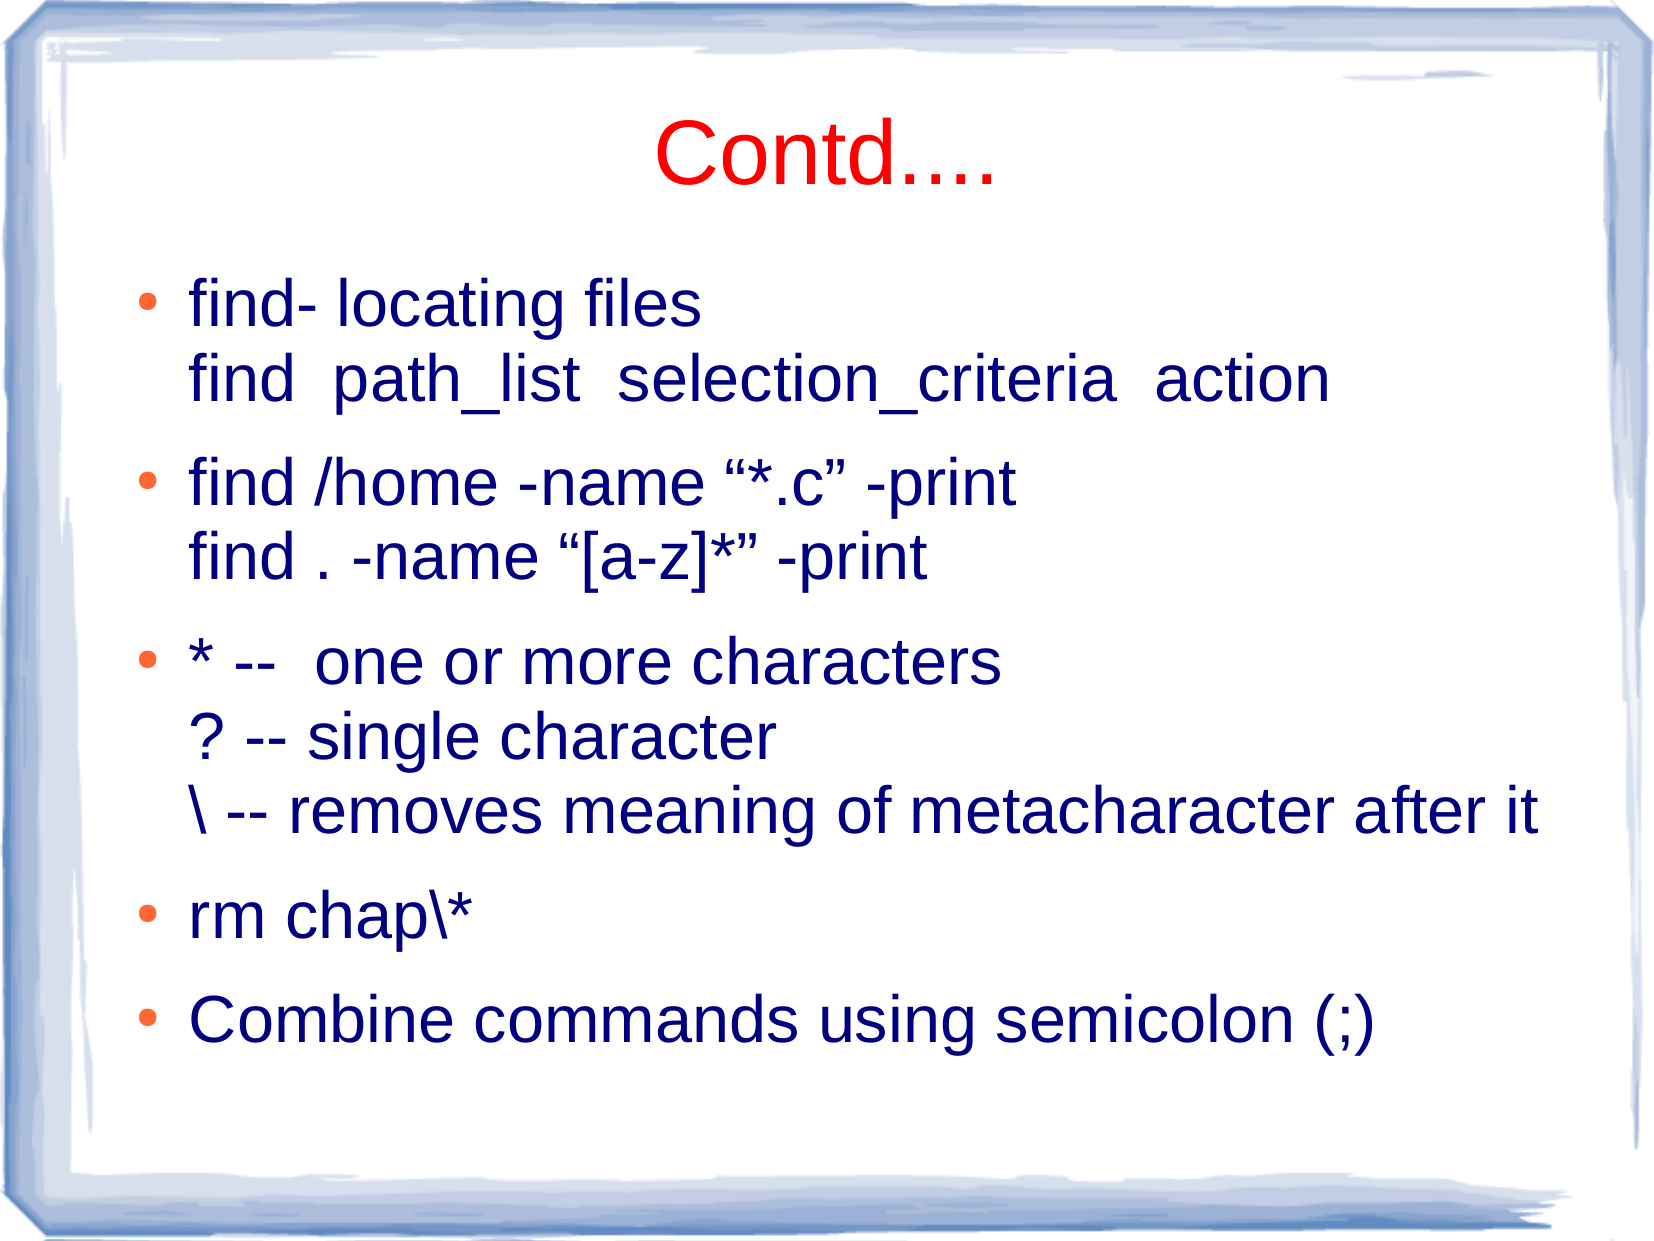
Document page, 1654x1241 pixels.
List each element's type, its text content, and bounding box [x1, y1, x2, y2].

list find- locating files find path_list selection_criteria action find /home -name “*.c” -print find . -name “[a-z]*” -print * -- one or more characters ? -- single character \ -- removes meaning of metacharacter after it rm chap\* Combine commands using semicolon (;) [118, 265, 1571, 1093]
picture [0, 0, 1654, 1241]
title Contd.... [82, 56, 1571, 250]
